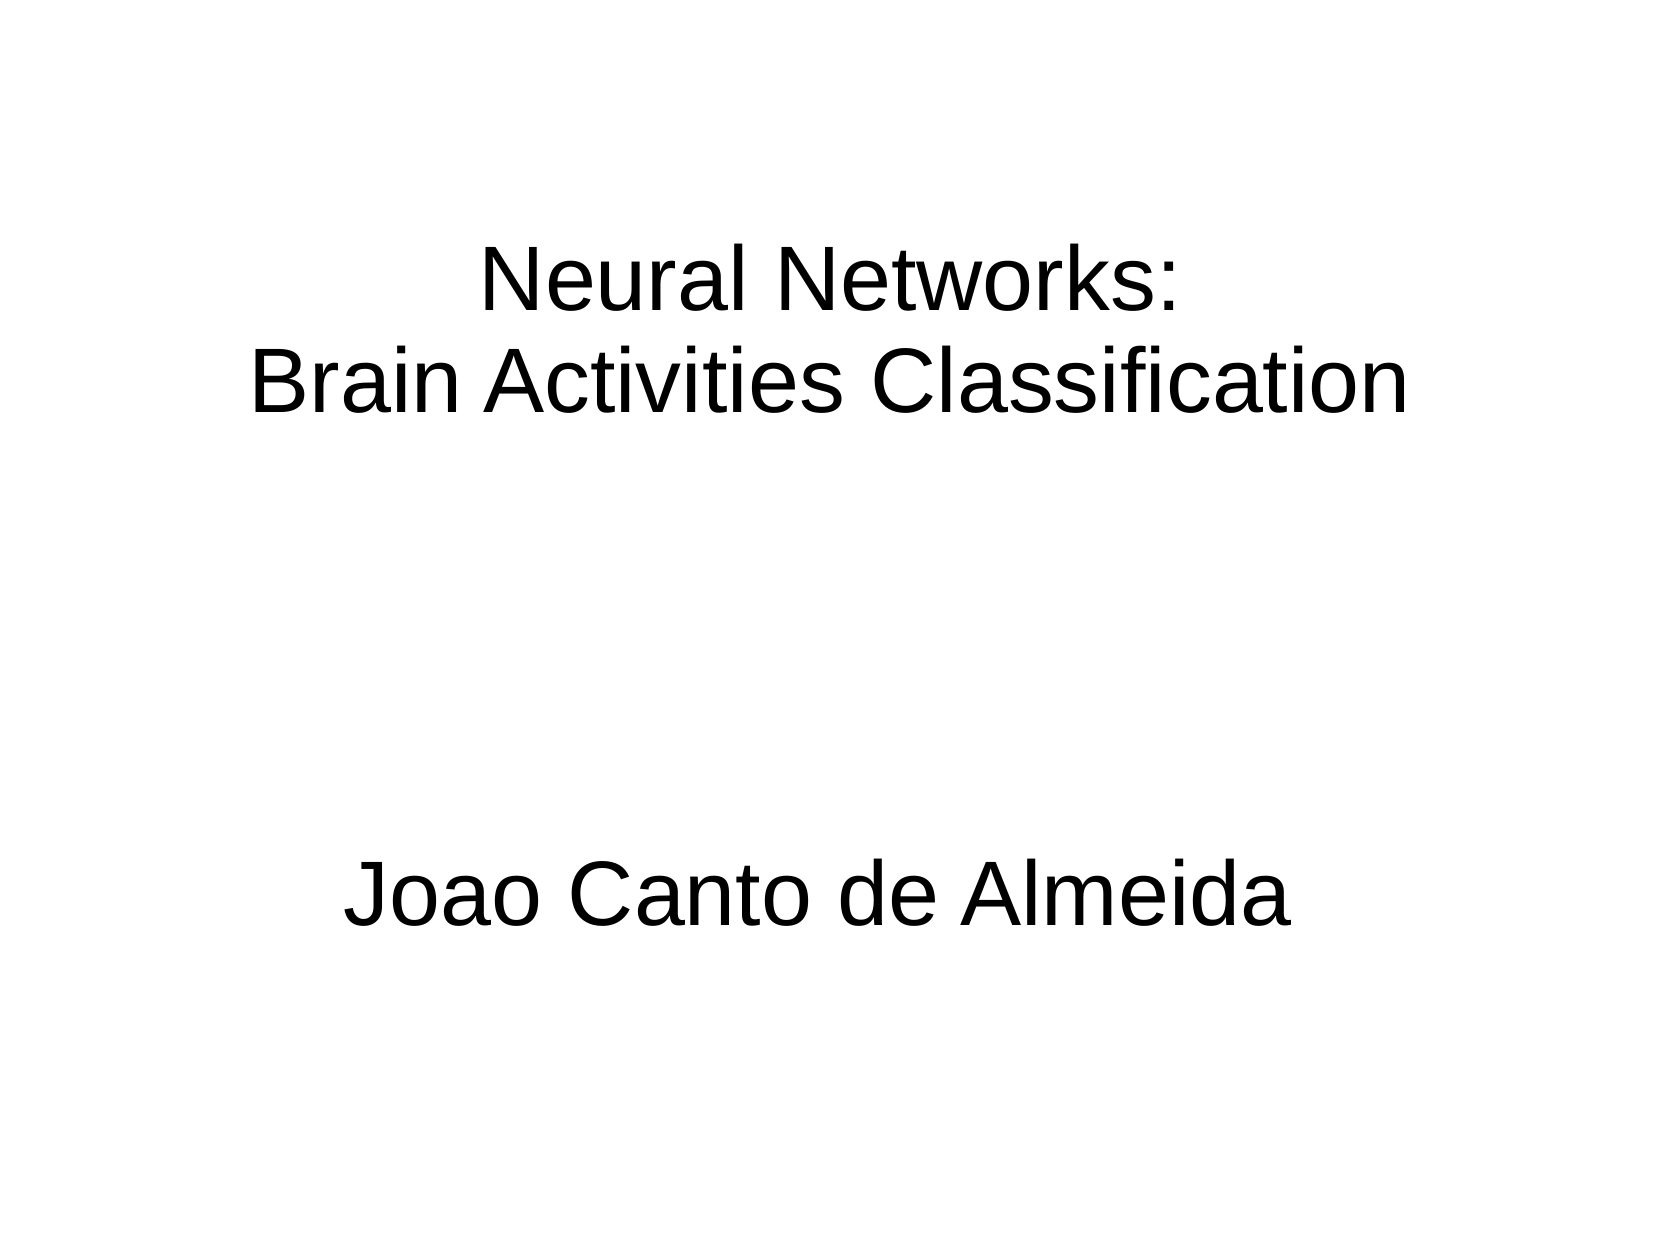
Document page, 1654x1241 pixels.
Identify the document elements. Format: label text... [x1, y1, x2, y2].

title Neural Networks: Brain Activities Classification Joao Canto de Almeida [86, 60, 1576, 1216]
